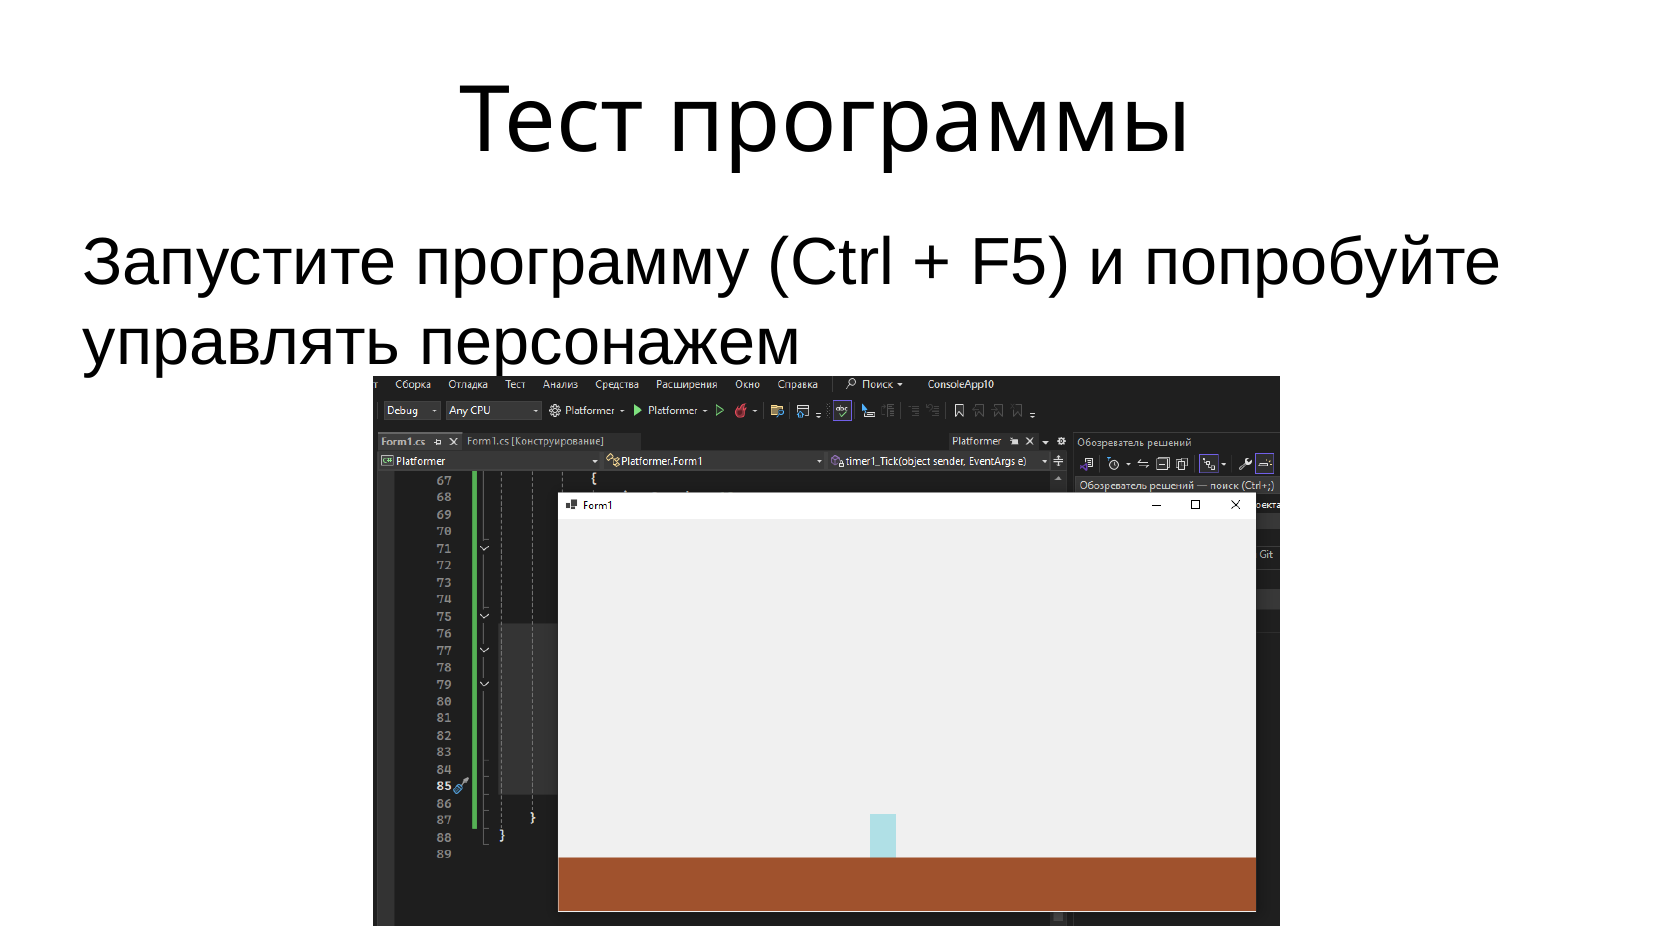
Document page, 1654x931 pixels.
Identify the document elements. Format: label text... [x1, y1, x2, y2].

list Запустите программу (Ctrl + F5) и попробуйте управлять персонажем [82, 217, 1571, 758]
picture [373, 376, 1280, 926]
title Тест программы [82, 37, 1571, 193]
